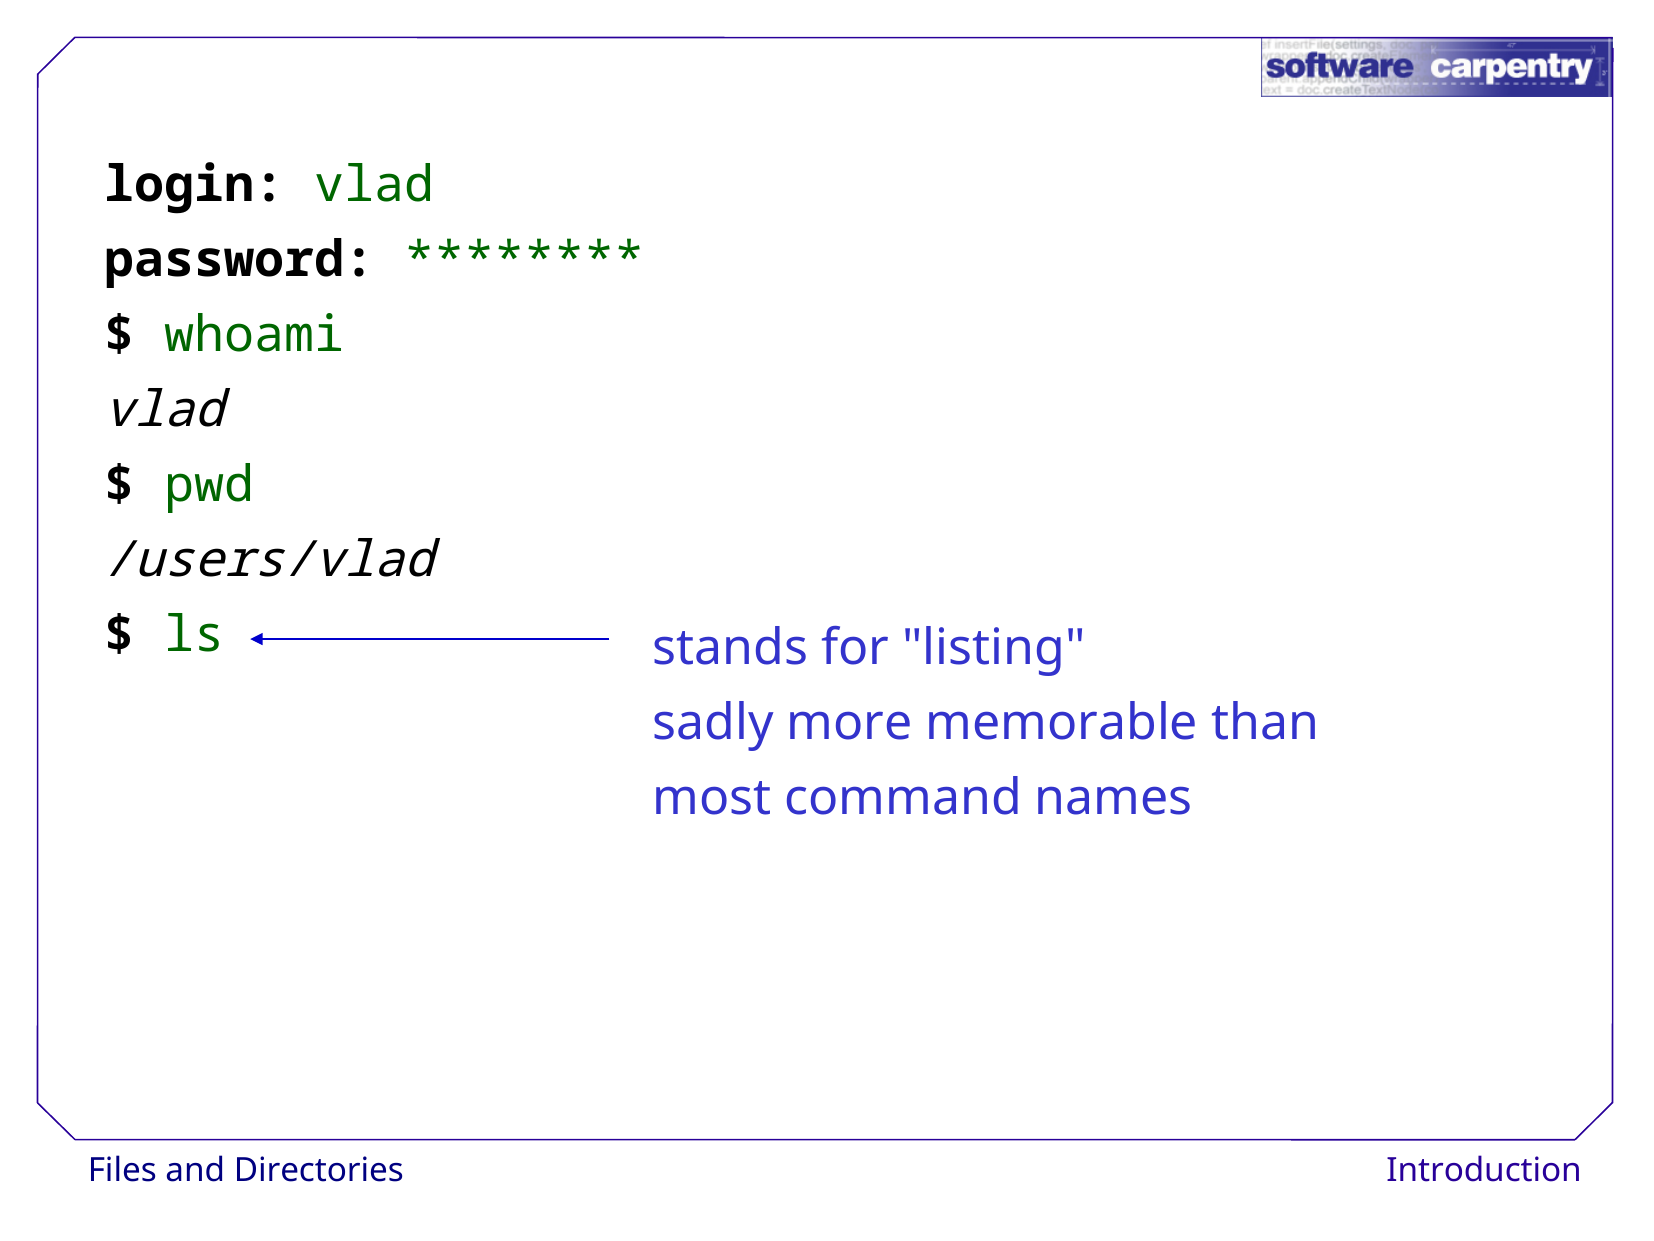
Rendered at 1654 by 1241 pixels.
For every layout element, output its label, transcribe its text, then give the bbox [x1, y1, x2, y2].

picture [1261, 39, 1613, 97]
text_box login: vlad password: ******** $ whoami vlad $ pwd /users/vlad $ ls [89, 128, 1512, 1037]
text_box stands for "listing" sadly more memorable than most command names [637, 591, 1404, 942]
